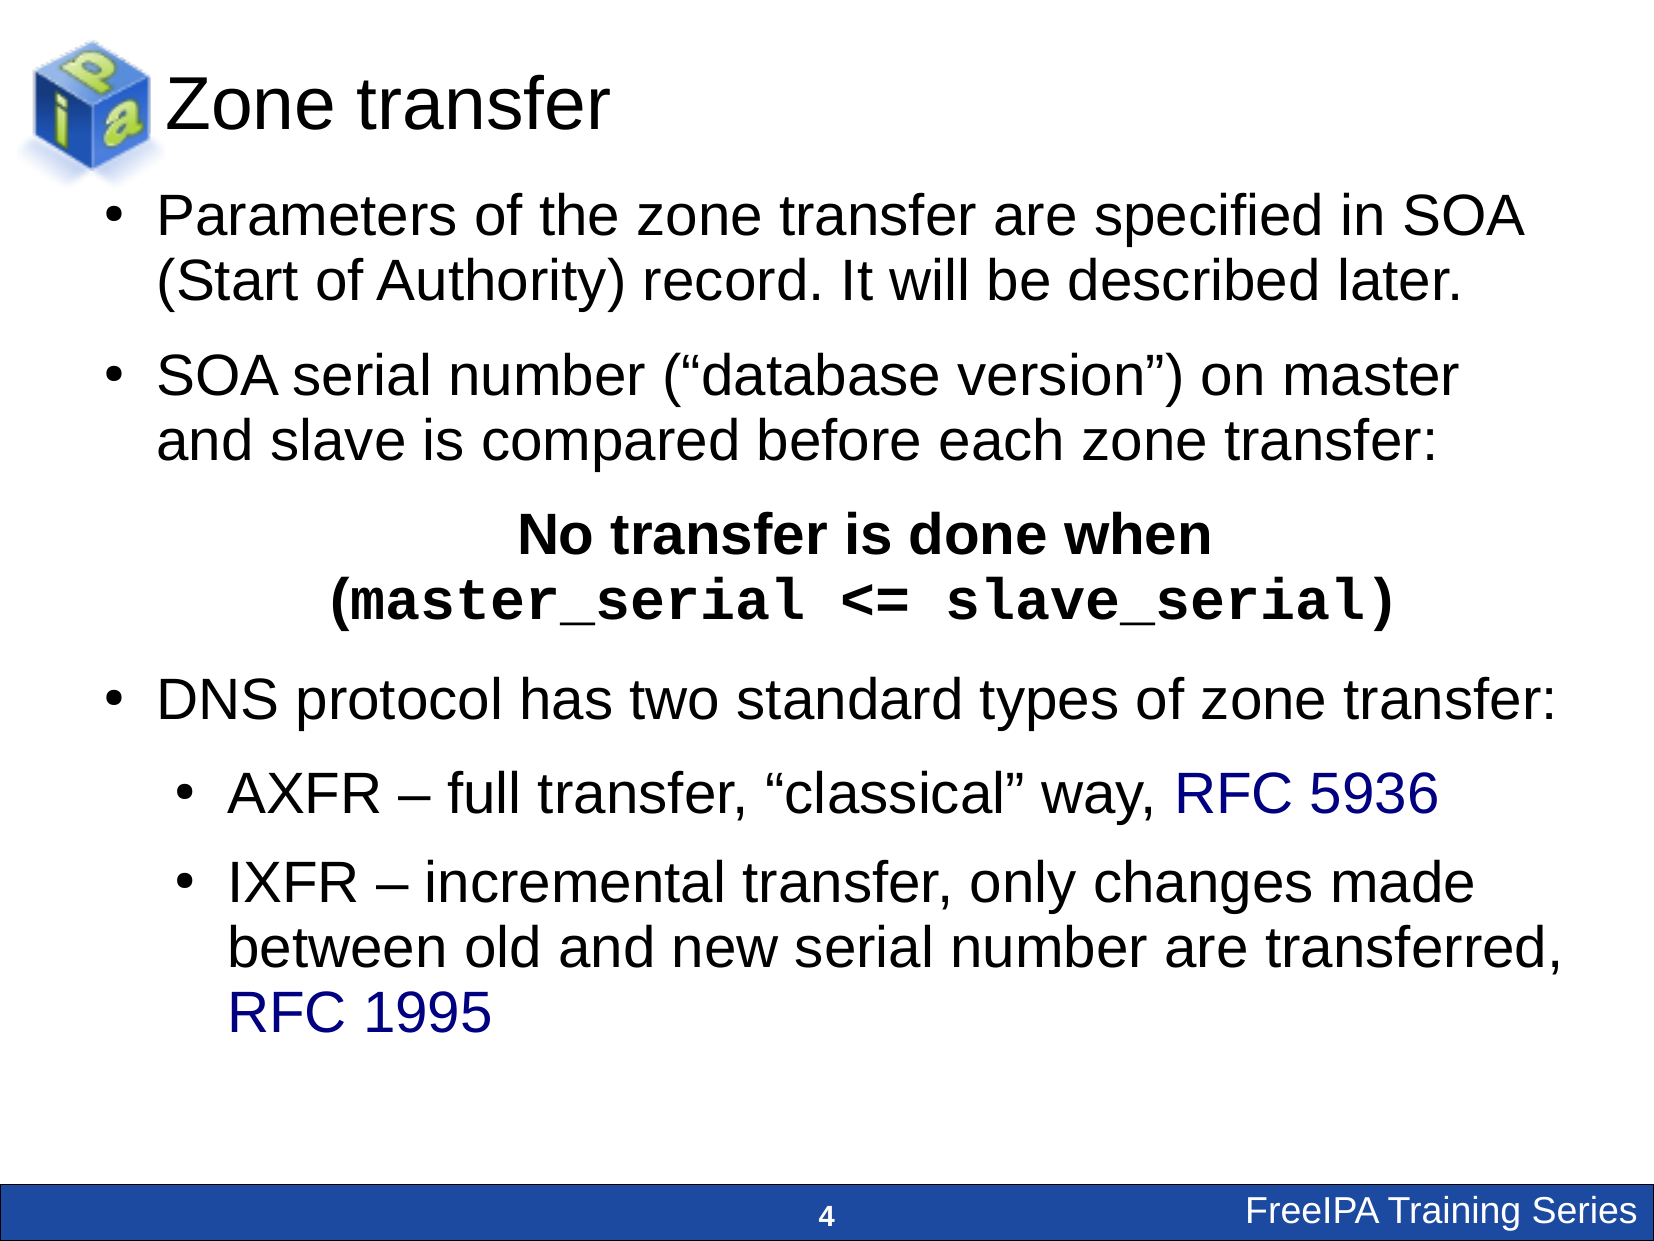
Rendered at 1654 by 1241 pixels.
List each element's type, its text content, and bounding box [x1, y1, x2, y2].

list Parameters of the zone transfer are specified in SOA (Start of Authority) record. It will be described later. SOA serial number (“database version”) on master and slave is compared before each zone transfer: No transfer is done when (master_serial <= slave_serial) DNS protocol has two standard types of zone transfer: AXFR – full transfer, “classical” way, RFC 5936 IXFR – incremental transfer, only changes made between old and new serial number are transferred, RFC 1995 [85, 183, 1574, 1045]
picture [17, 34, 165, 193]
title Zone transfer [165, 0, 1654, 208]
